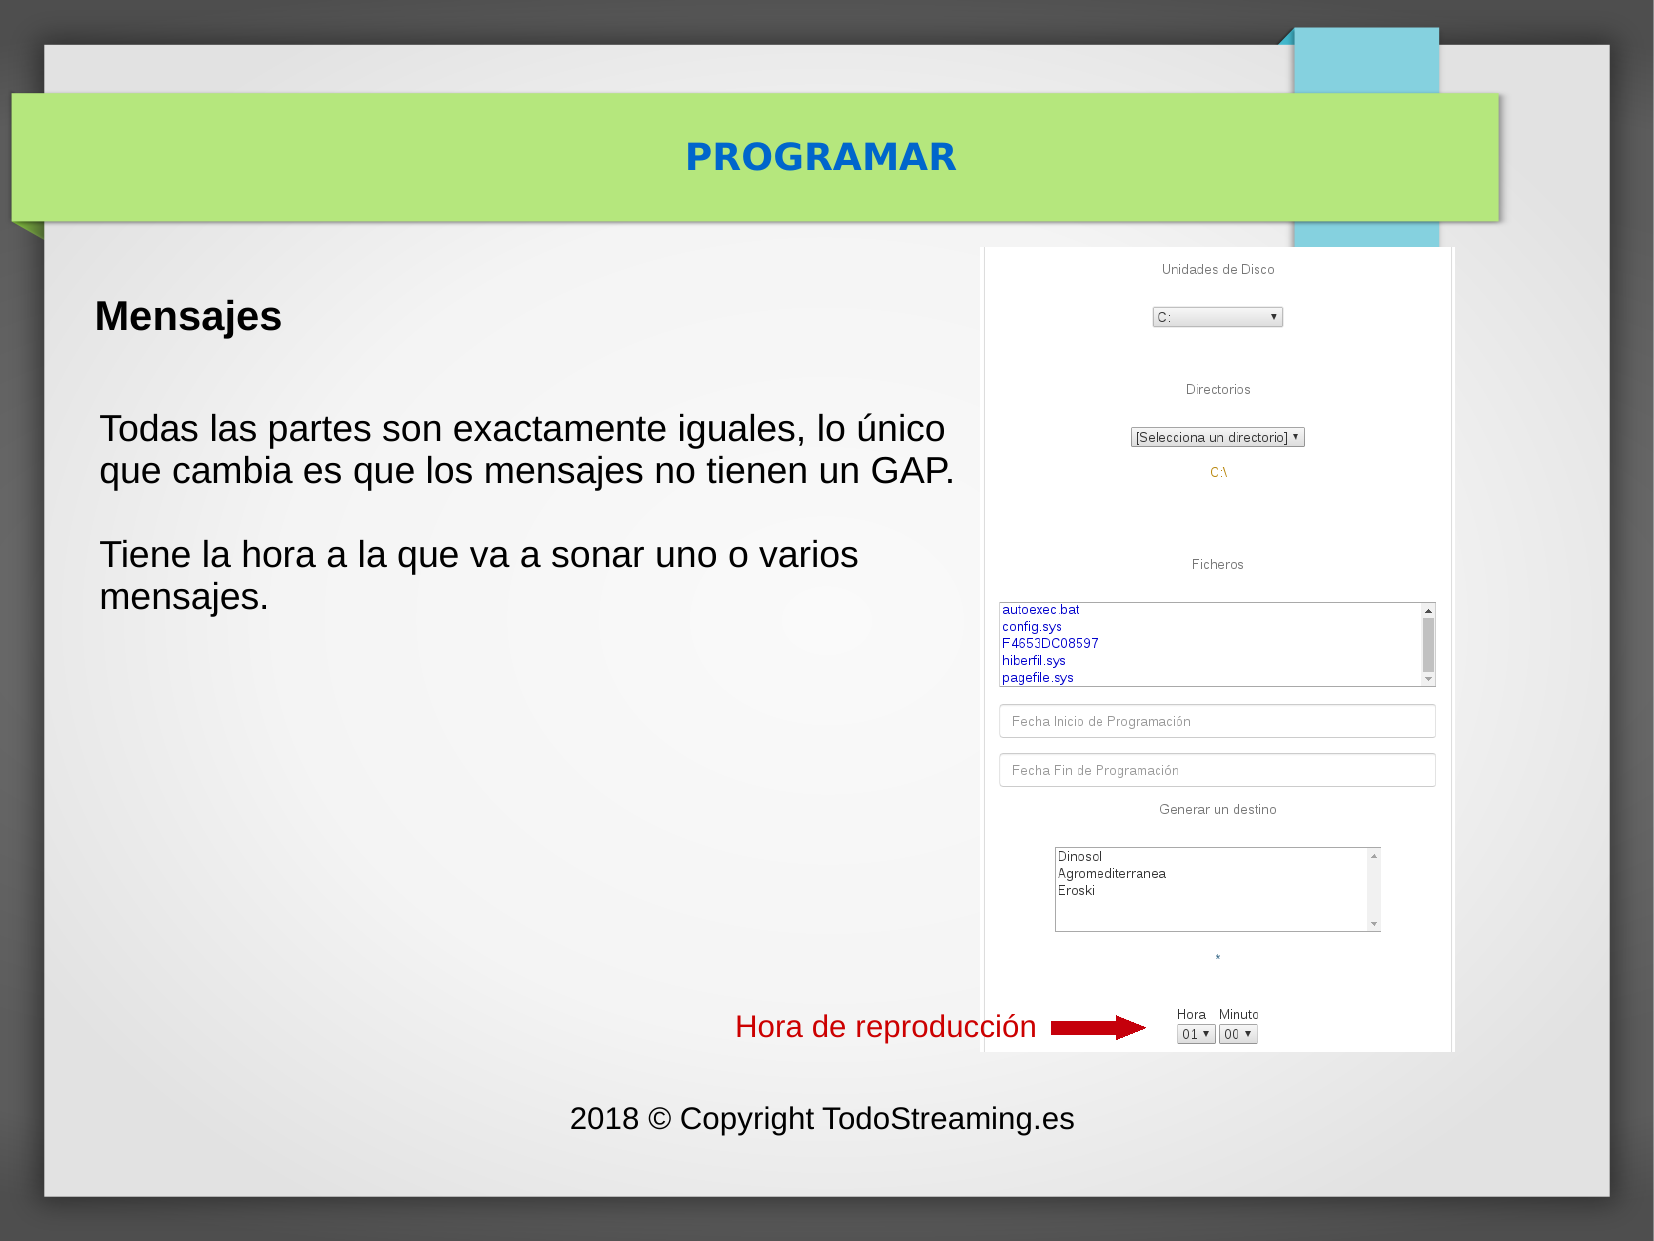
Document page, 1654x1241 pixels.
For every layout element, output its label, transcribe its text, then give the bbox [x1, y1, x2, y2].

text_box Mensajes [94, 283, 319, 348]
title PROGRAMAR [685, 113, 969, 201]
text_box [1075, 1015, 1146, 1040]
text_box 2018 © Copyright TodoStreaming.es [555, 1094, 1099, 1146]
text_box Todas las partes son exactamente iguales, lo único que cambia es que los mensajes no tienen un GAP. Tiene la hora a la que va a sonar uno o varios mensajes. [99, 407, 980, 618]
text_box Hora de reproducción [720, 1001, 1075, 1052]
picture [0, 0, 1654, 1241]
